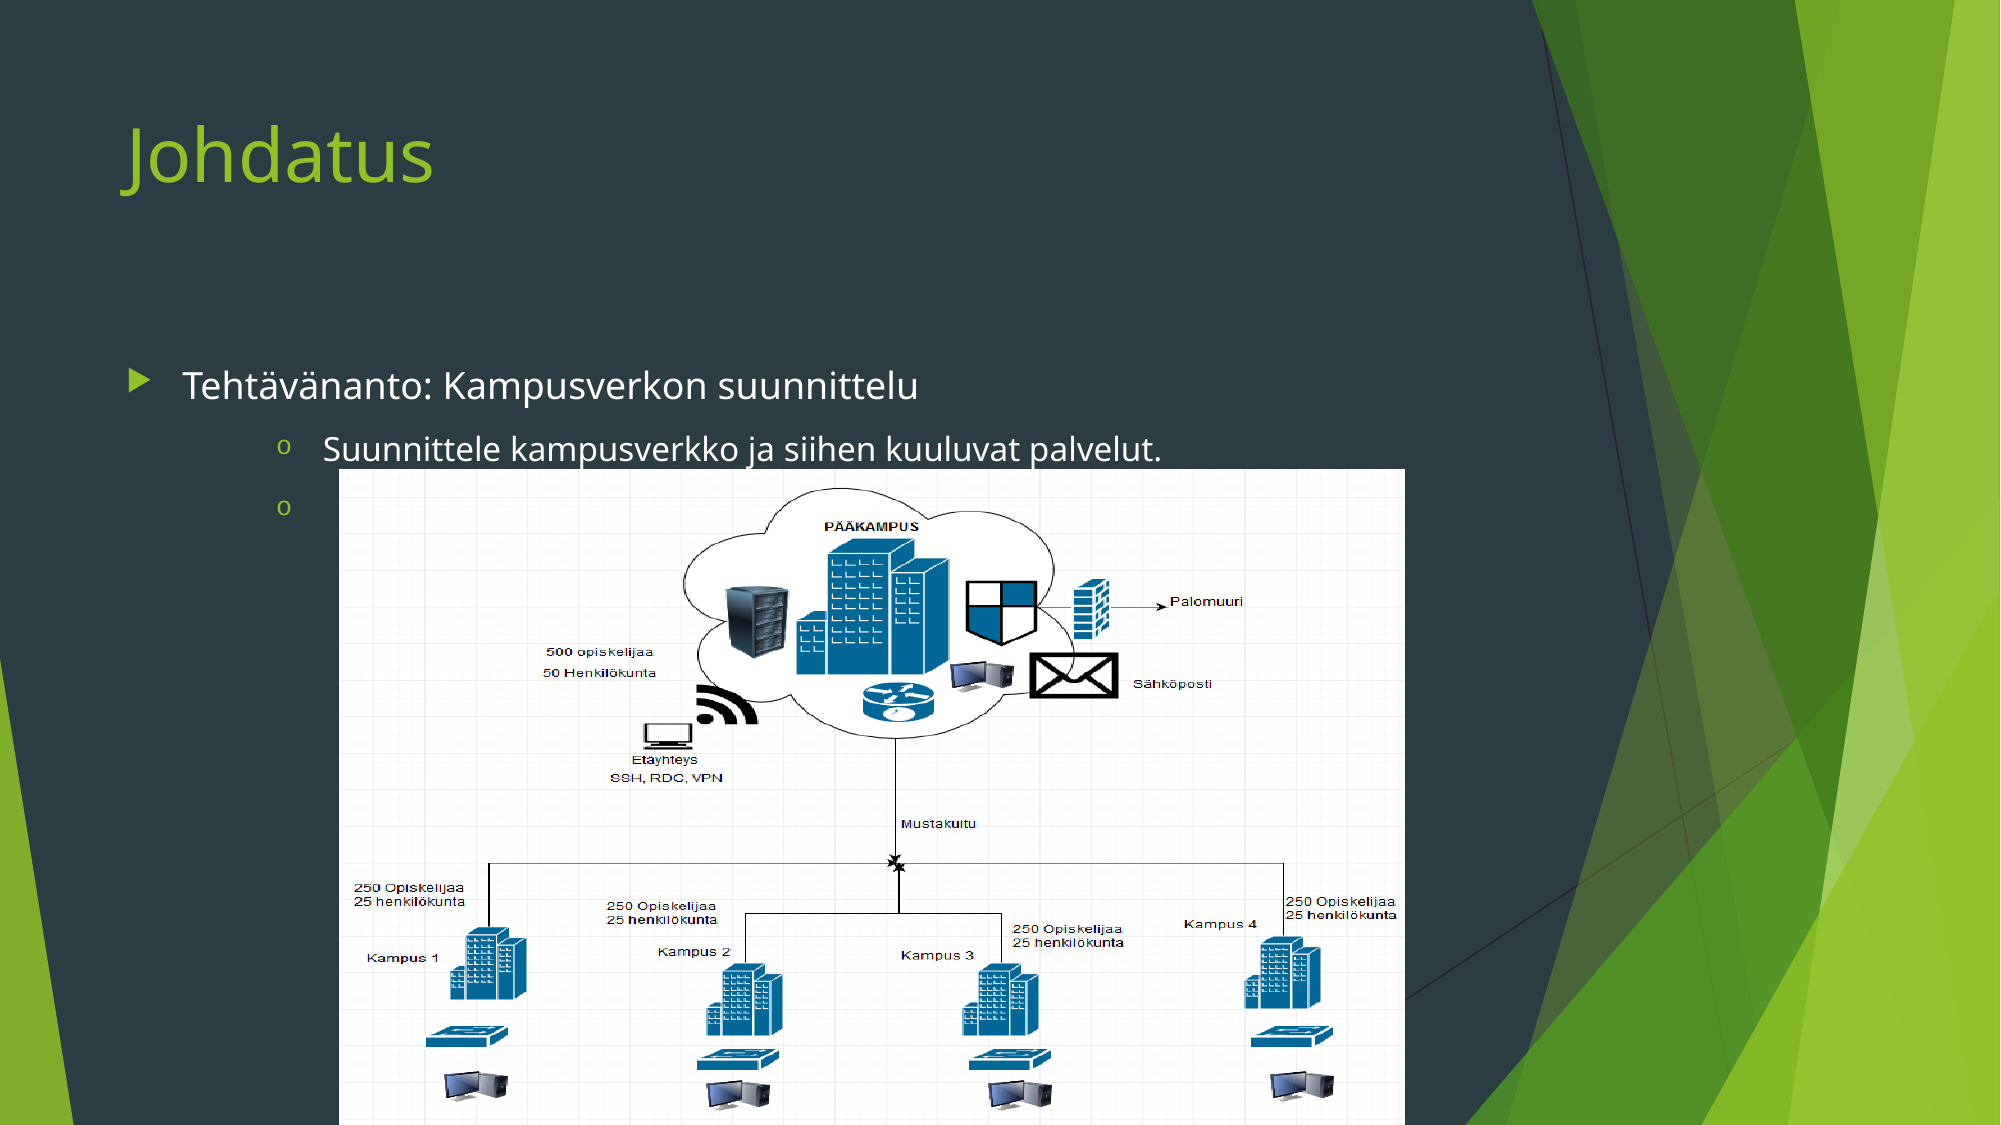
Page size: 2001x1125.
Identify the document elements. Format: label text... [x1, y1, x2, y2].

list Tehtävänanto: Kampusverkon suunnittelu Suunnittele kampusverkko ja siihen kuuluvat palvelut. [111, 354, 1522, 992]
title Johdatus [111, 99, 1522, 317]
picture [339, 469, 1405, 1125]
